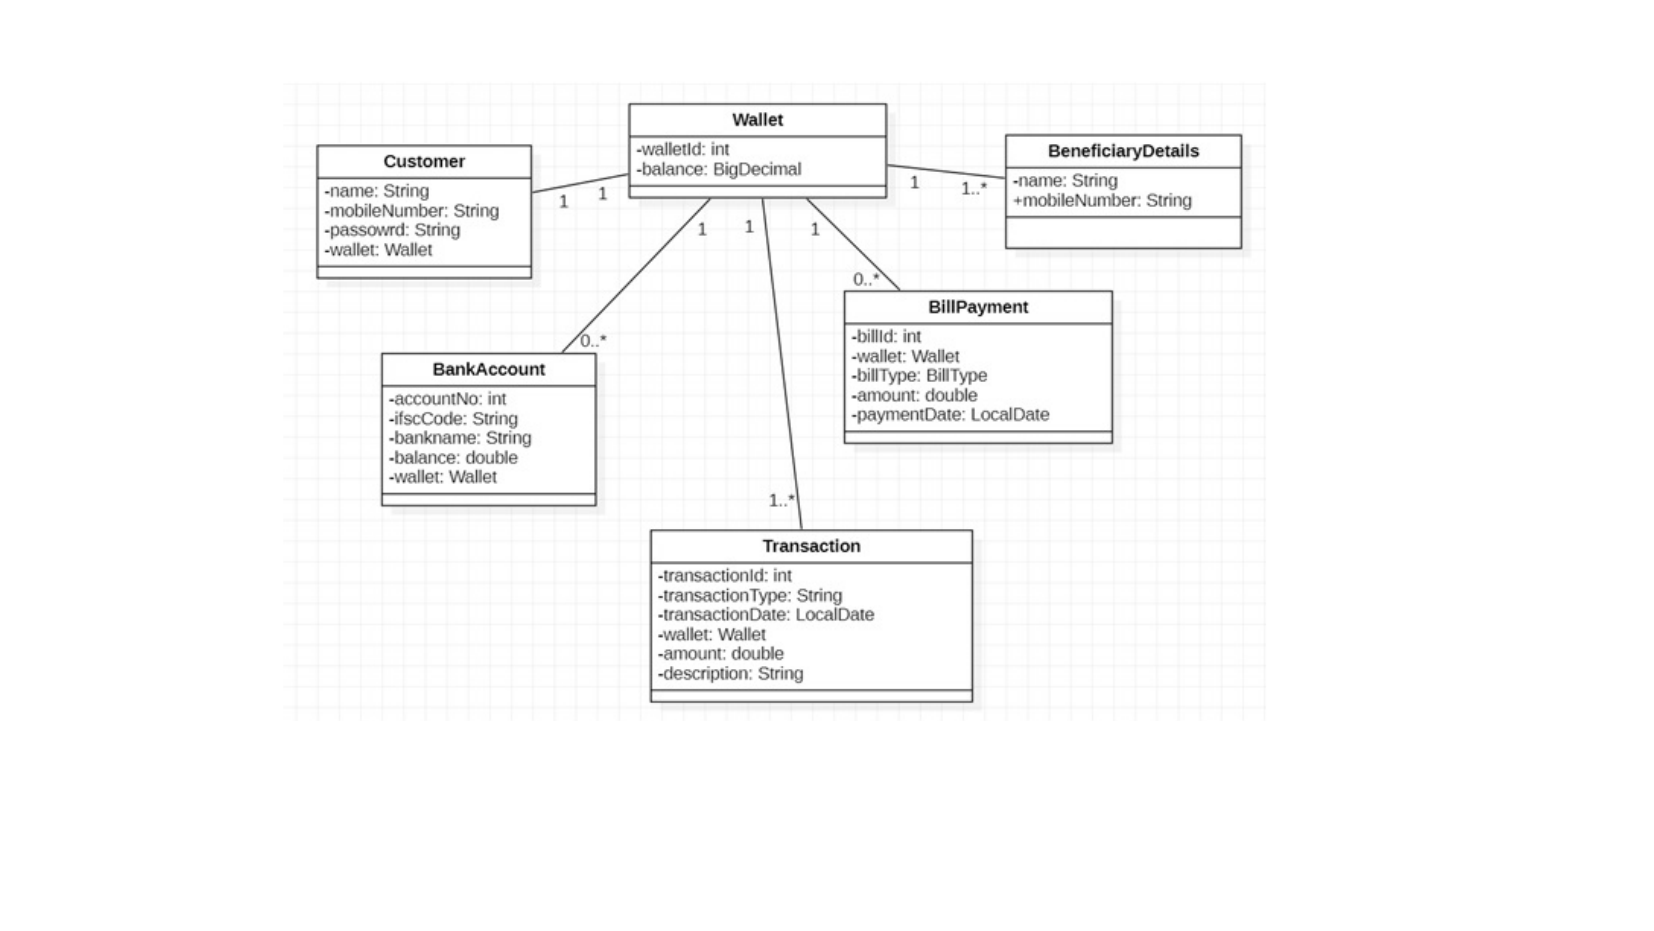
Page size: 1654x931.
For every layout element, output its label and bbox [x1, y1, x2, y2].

picture [283, 70, 1267, 721]
